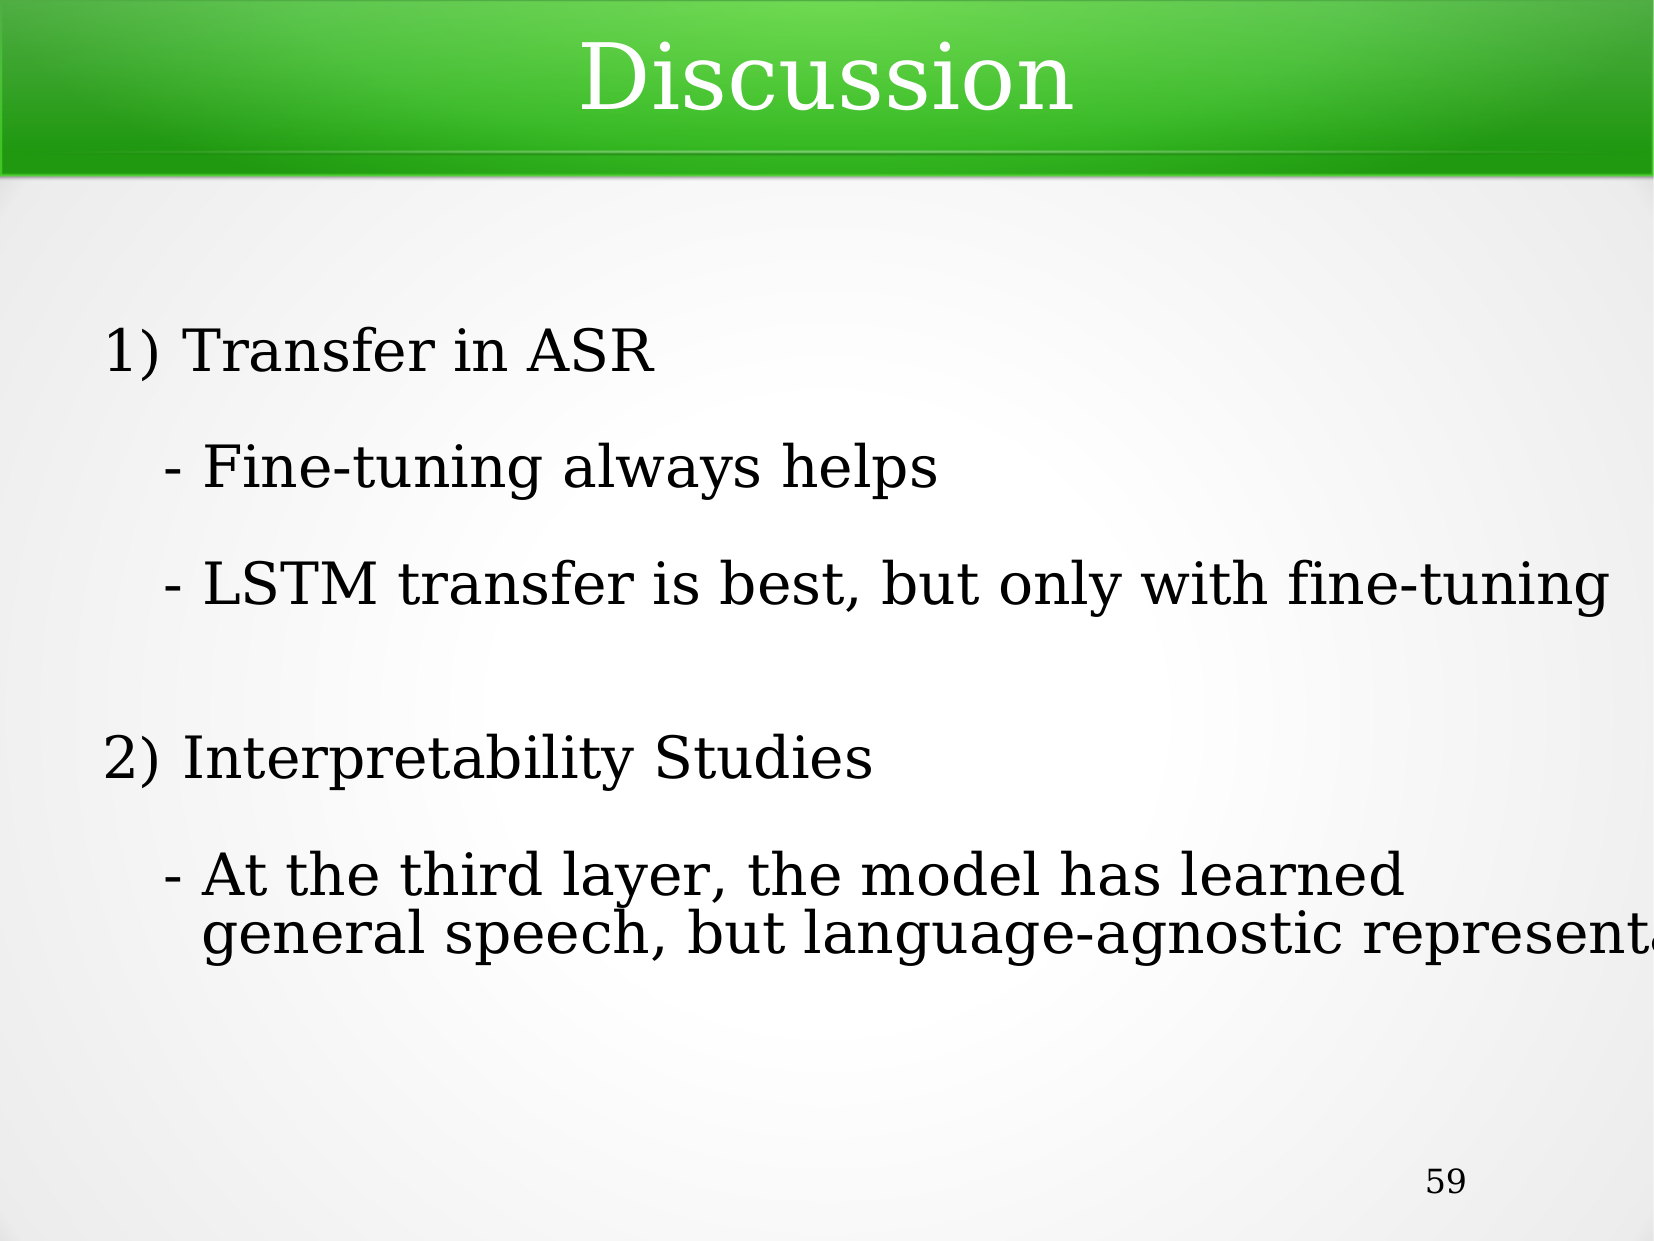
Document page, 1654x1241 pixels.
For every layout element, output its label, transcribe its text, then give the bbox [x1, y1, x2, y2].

title Discussion [82, 11, 1571, 154]
text_box Transfer in ASR - Fine-tuning always helps - LSTM transfer is best, but only with fine-tuning Interpretability Studies - At the third layer, the model has learned general speech, but language-agnostic representations [87, 317, 1574, 1241]
picture [0, 0, 1654, 1241]
picture [1574, 925, 1579, 935]
